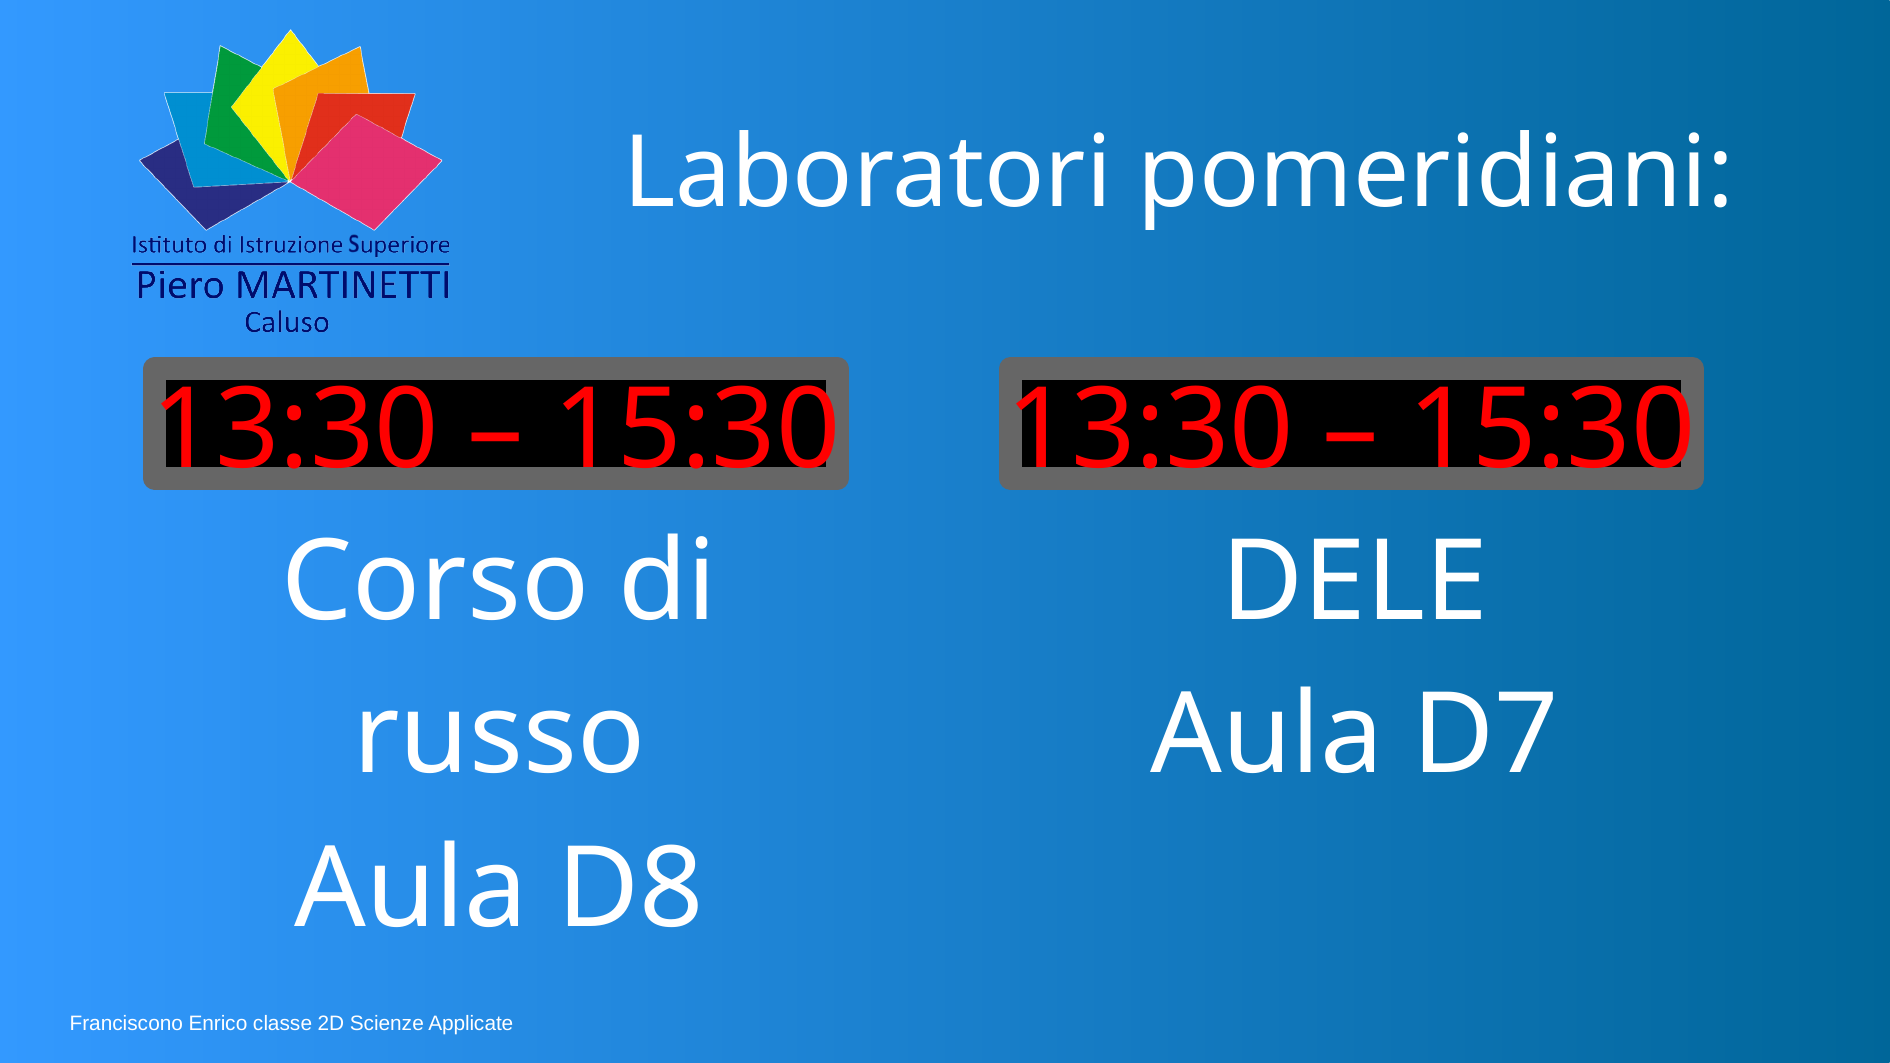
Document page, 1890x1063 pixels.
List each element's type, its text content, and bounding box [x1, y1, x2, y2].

text_box DELE Aula D7 [607, 491, 1890, 1042]
text_box 13:30 – 15:30 [1010, 368, 1693, 479]
text_box 13:30 – 15:30 [154, 368, 838, 479]
picture [0, 23, 591, 355]
text_box Corso di russo Aula D8 [0, 491, 607, 1042]
text_box Franciscono Enrico classe 2D Scienze Applicate [54, 1004, 628, 1063]
text_box Laboratori pomeridiani: [591, 91, 1861, 338]
